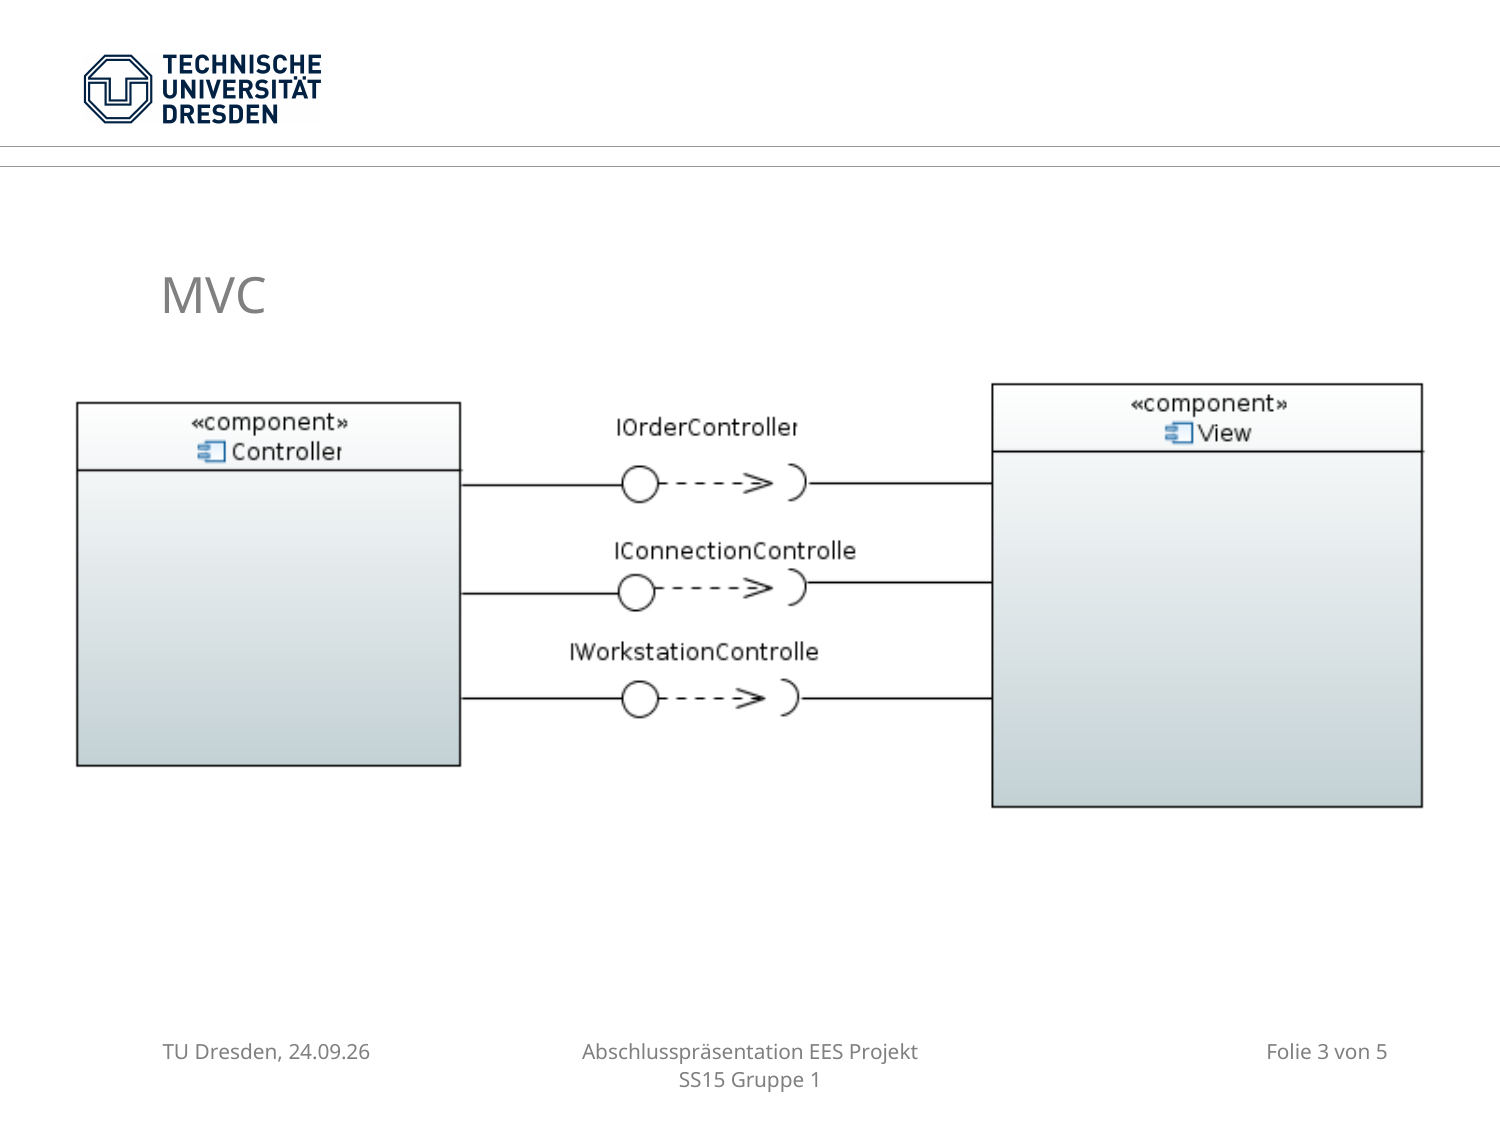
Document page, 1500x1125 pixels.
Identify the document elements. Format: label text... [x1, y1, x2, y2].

picture [58, 365, 1442, 827]
picture [83, 54, 321, 124]
title MVC [160, 226, 1392, 363]
